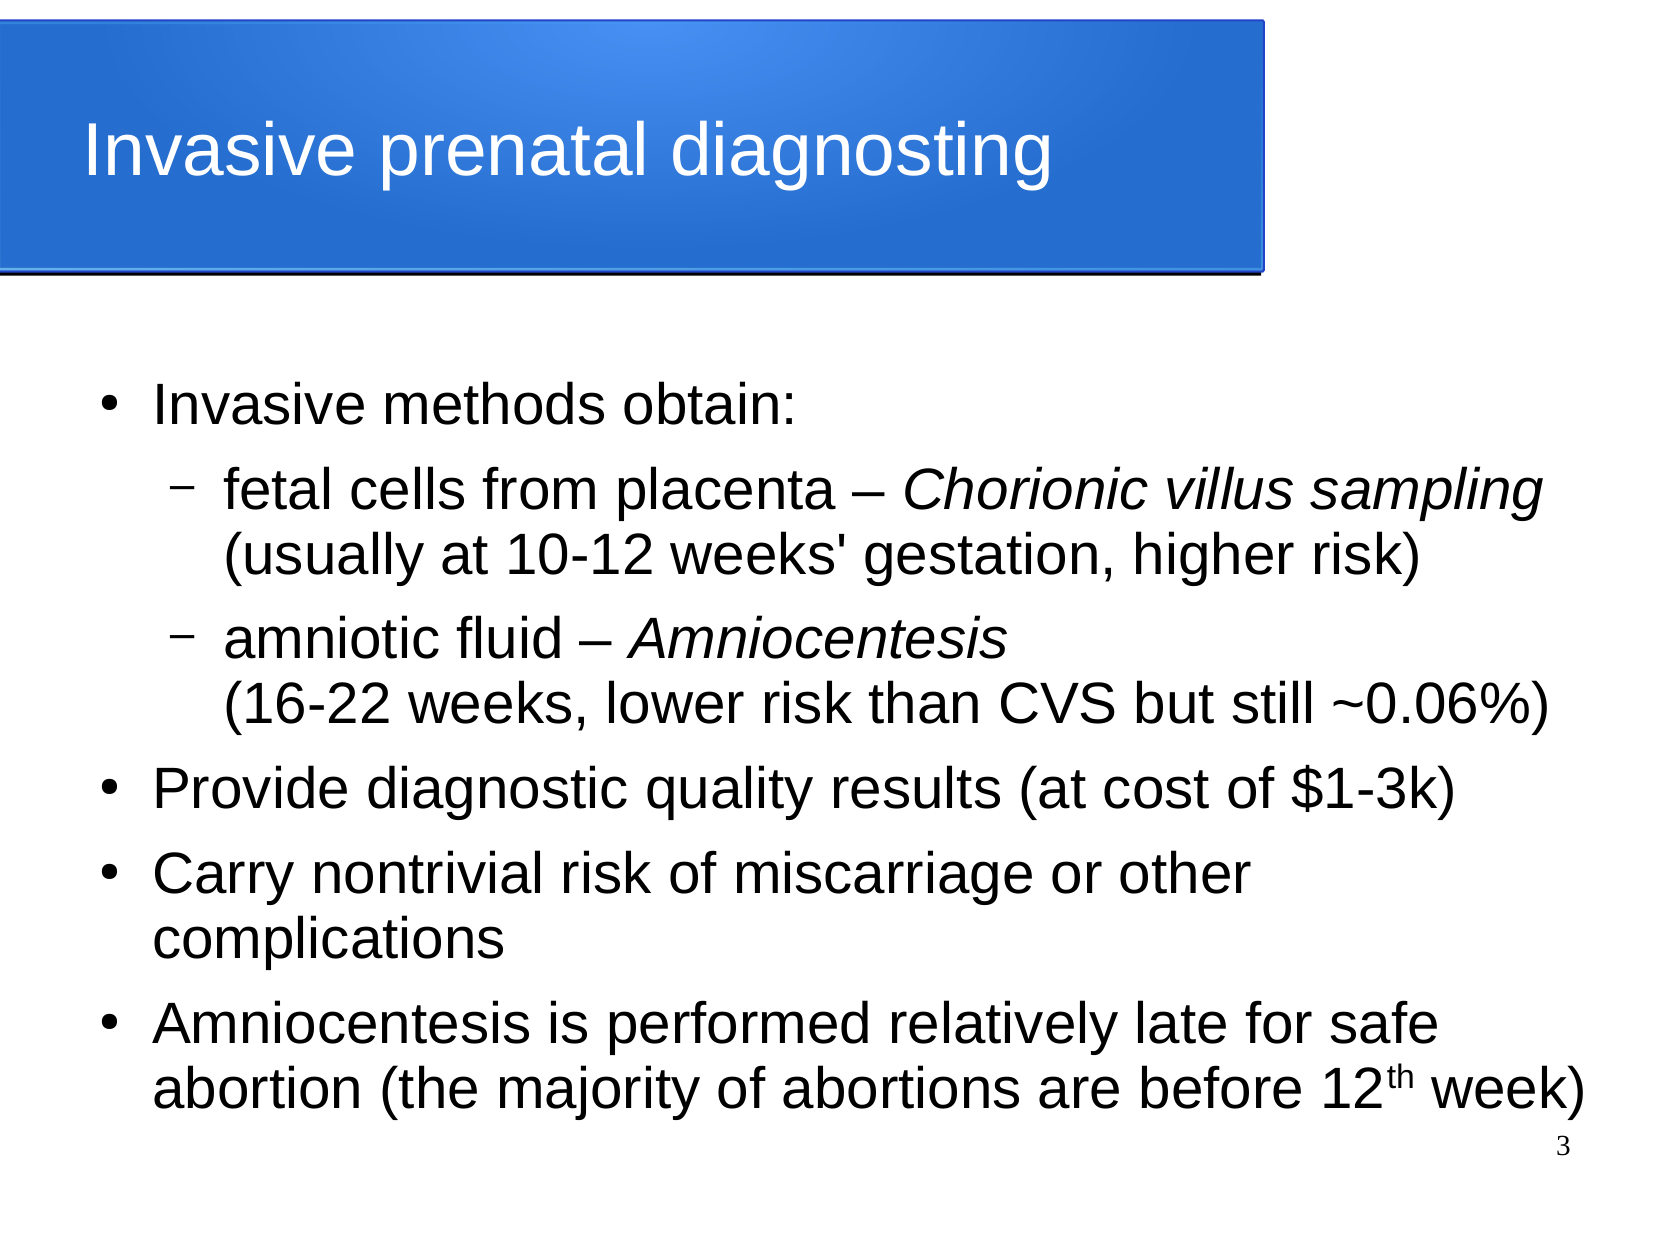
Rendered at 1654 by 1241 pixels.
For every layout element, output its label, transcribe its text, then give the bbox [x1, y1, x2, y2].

title Invasive prenatal diagnosting [82, 47, 1235, 252]
list Invasive methods obtain: fetal cells from placenta – Chorionic villus sampling (usually at 10-12 weeks' gestation, higher risk) amniotic fluid – Amniocentesis (16-22 weeks, lower risk than CVS but still ~0.06%) Provide diagnostic quality results (at cost of $1-3k) Carry nontrivial risk of miscarriage or other complications Amniocentesis is performed relatively late for safe abortion (the majority of abortions are before 12th week) [81, 371, 1594, 1142]
